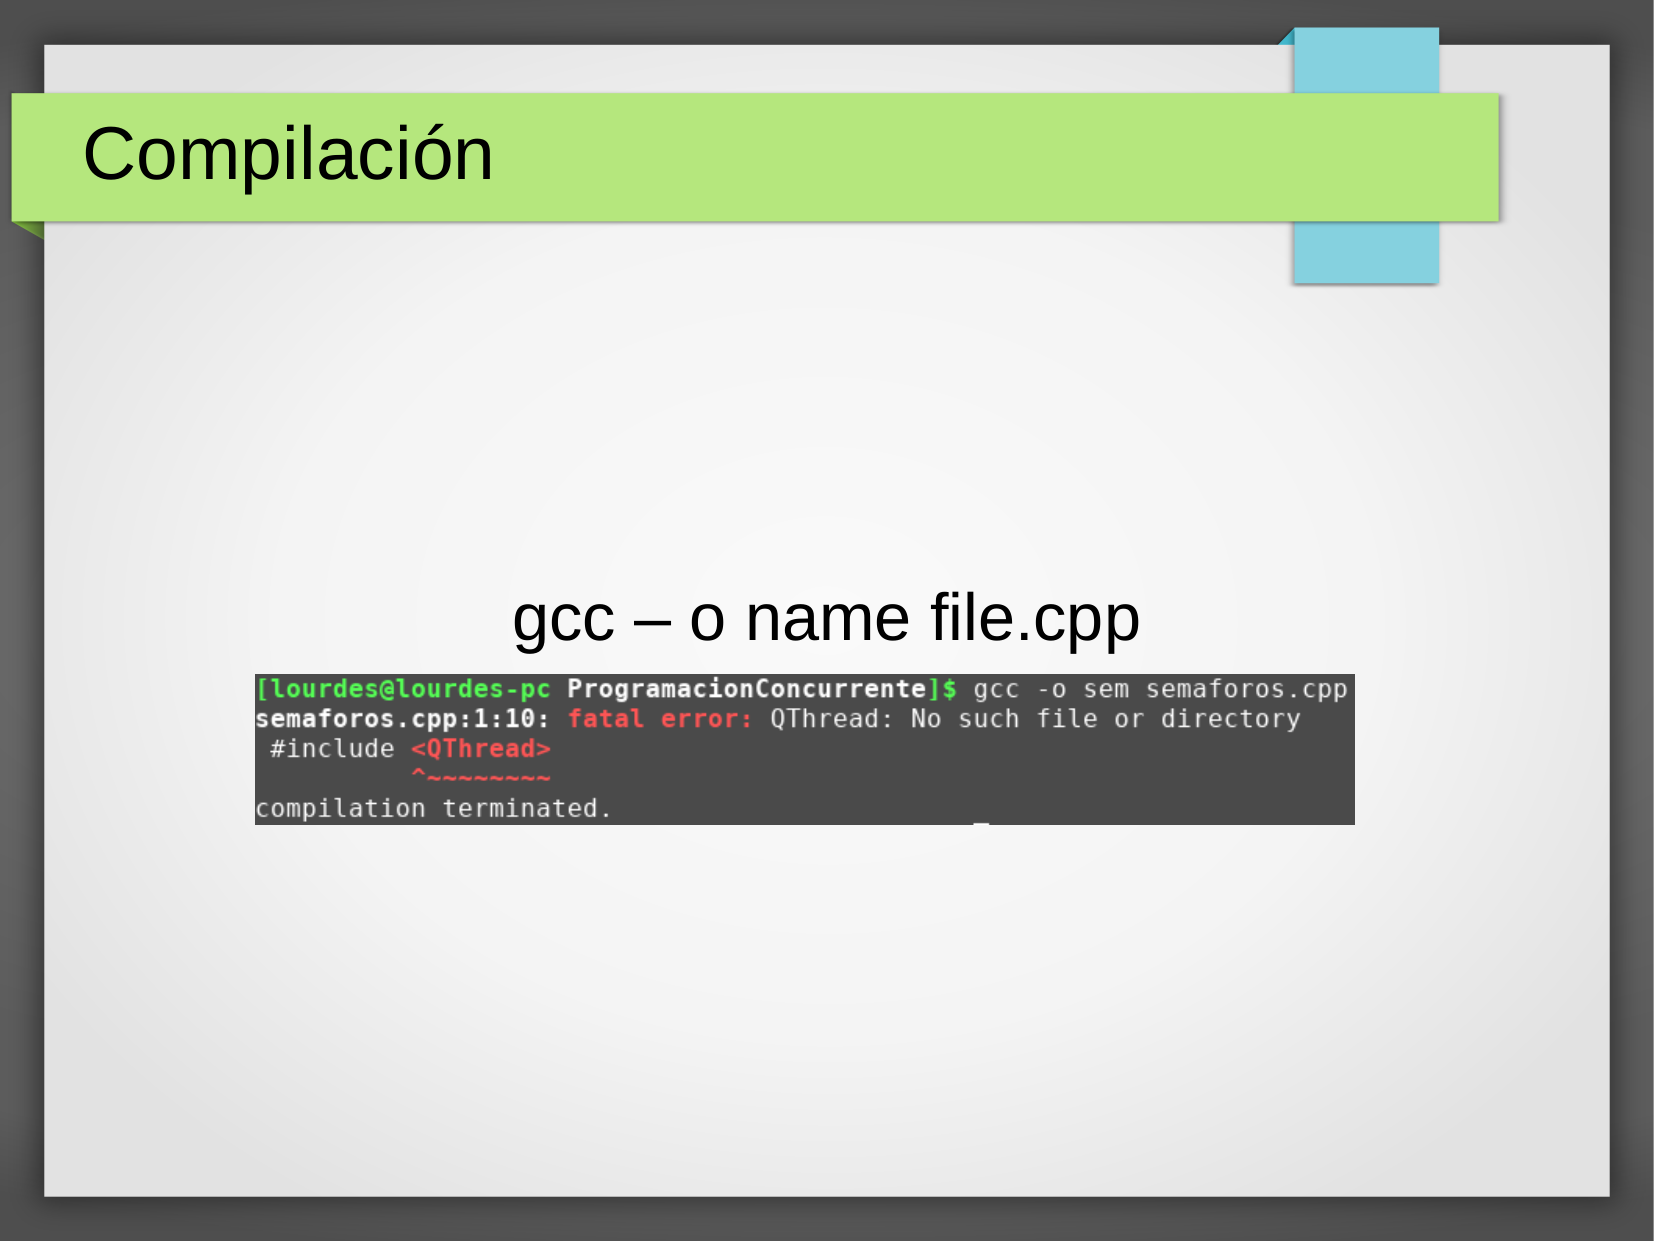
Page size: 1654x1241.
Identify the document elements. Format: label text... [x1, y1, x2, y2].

picture [0, 0, 1654, 1241]
subtitle gcc – o name file.cpp [82, 295, 1571, 1015]
title Compilación [82, 94, 1264, 213]
